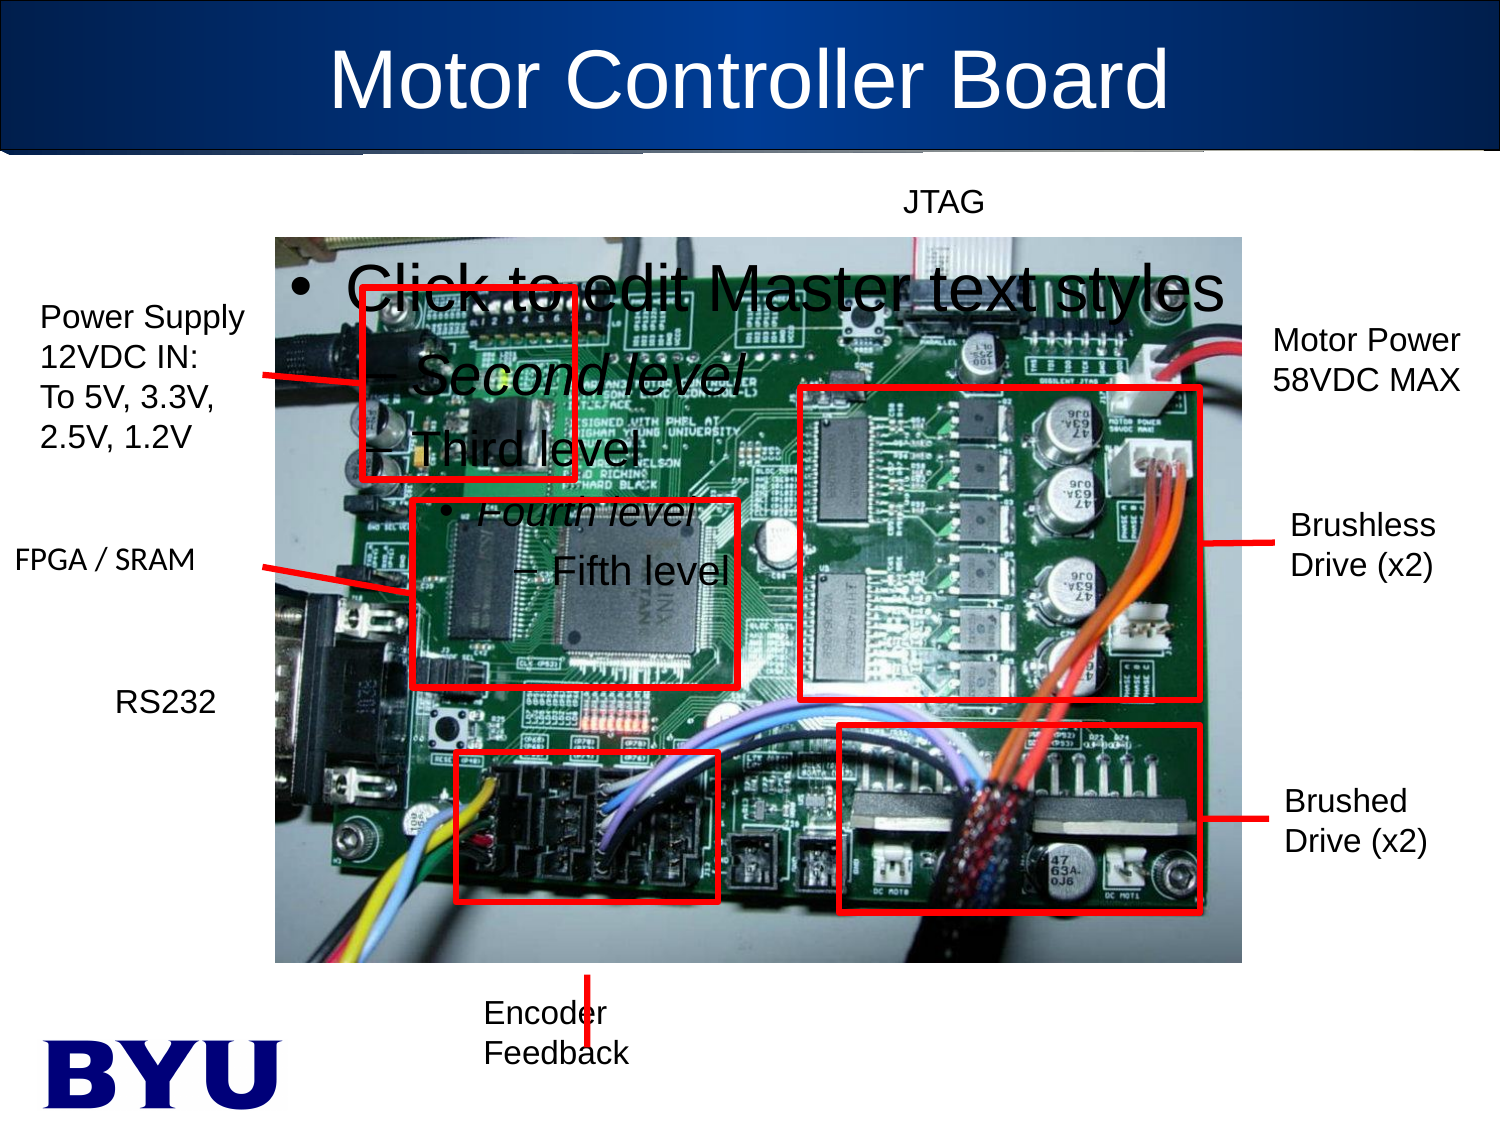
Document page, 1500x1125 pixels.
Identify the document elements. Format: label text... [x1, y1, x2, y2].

picture [366, 291, 572, 476]
picture [416, 503, 734, 684]
text_box RS232 [99, 662, 239, 738]
text_box JTAG [888, 162, 1027, 238]
text_box Power Supply 12VDC IN: To 5V, 3.3V, 2.5V, 1.2V [24, 287, 263, 463]
picture [37, 1039, 288, 1111]
picture [842, 728, 1197, 909]
text_box Encoder Feedback [468, 975, 706, 1088]
text_box Brushed Drive (x2) [1269, 755, 1470, 882]
title Motor Controller Board [75, 0, 1425, 150]
text_box Brushless Drive (x2) [1275, 479, 1475, 607]
picture [803, 391, 1197, 697]
slide_number FPGA / SRAM [0, 529, 263, 605]
picture [275, 237, 1242, 963]
text_box Motor Power 58VDC MAX [1257, 287, 1496, 429]
